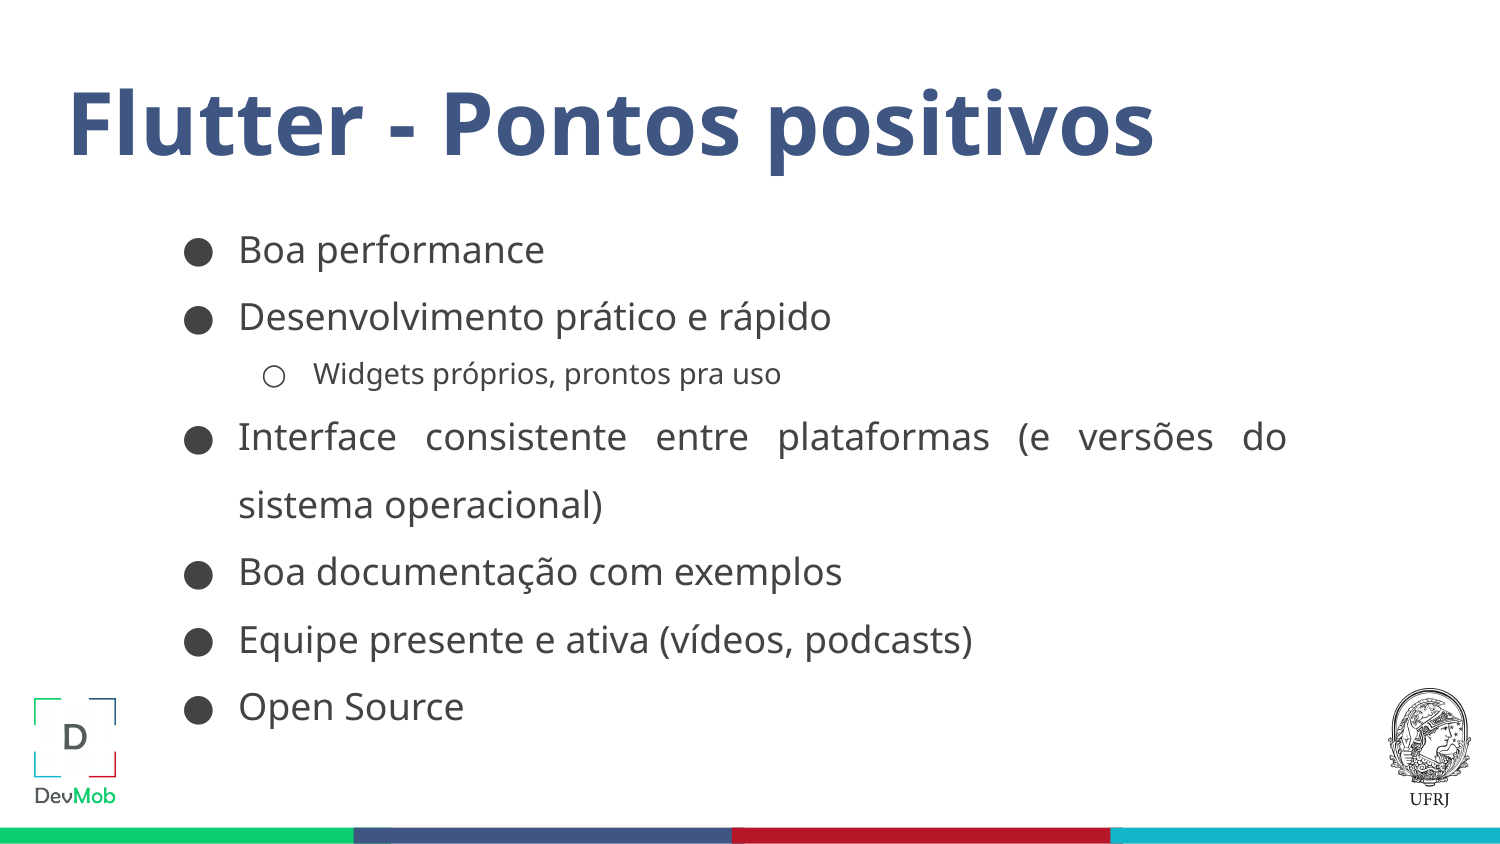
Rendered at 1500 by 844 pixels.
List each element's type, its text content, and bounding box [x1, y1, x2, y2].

picture [34, 698, 116, 808]
title Flutter - Pontos positivos [51, 51, 1449, 189]
picture [1388, 688, 1471, 808]
list Boa performance Desenvolvimento prático e rápido Widgets próprios, prontos pra uso Interface consistente entre plataformas (e versões do sistema operacional) Boa documentação com exemplos Equipe presente e ativa (vídeos, podcasts) Open Source [148, 188, 1304, 752]
